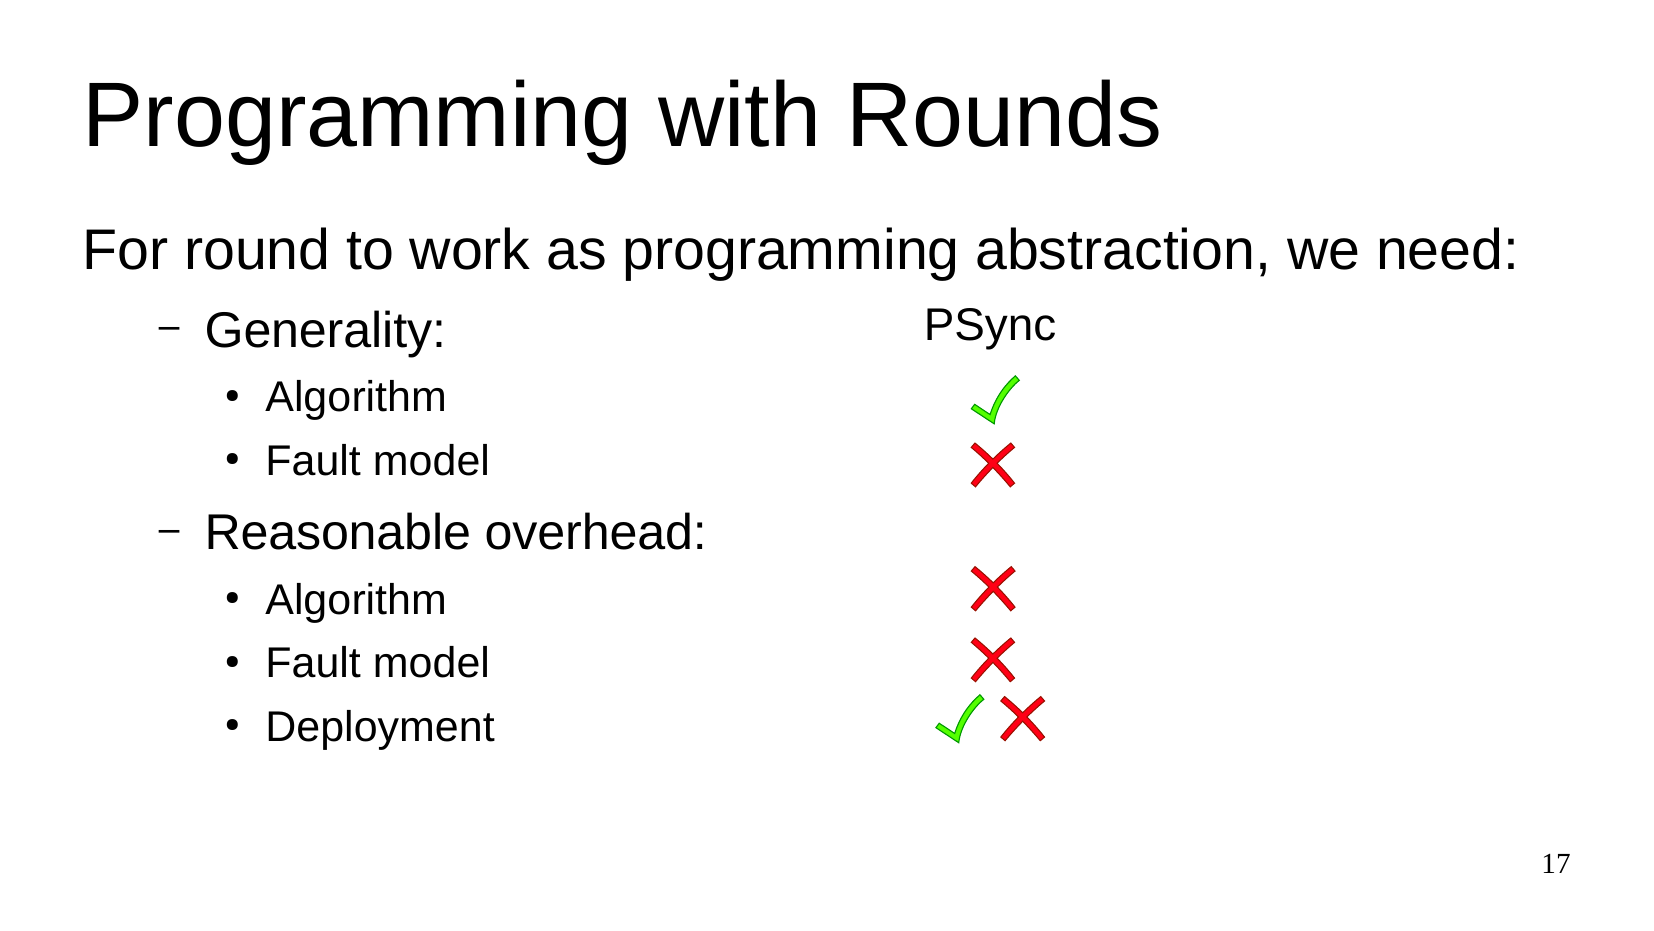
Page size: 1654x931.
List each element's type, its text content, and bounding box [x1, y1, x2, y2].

text_box PSync [909, 291, 1072, 358]
picture [970, 565, 1016, 612]
list For round to work as programming abstraction, we need: Generality: Algorithm Fault model Reasonable overhead: Algorithm Fault model Deployment [82, 217, 1571, 758]
picture [970, 375, 1021, 425]
title Programming with Rounds [82, 37, 1571, 193]
picture [934, 693, 985, 744]
picture [970, 442, 1016, 488]
picture [970, 637, 1016, 683]
picture [999, 695, 1046, 742]
